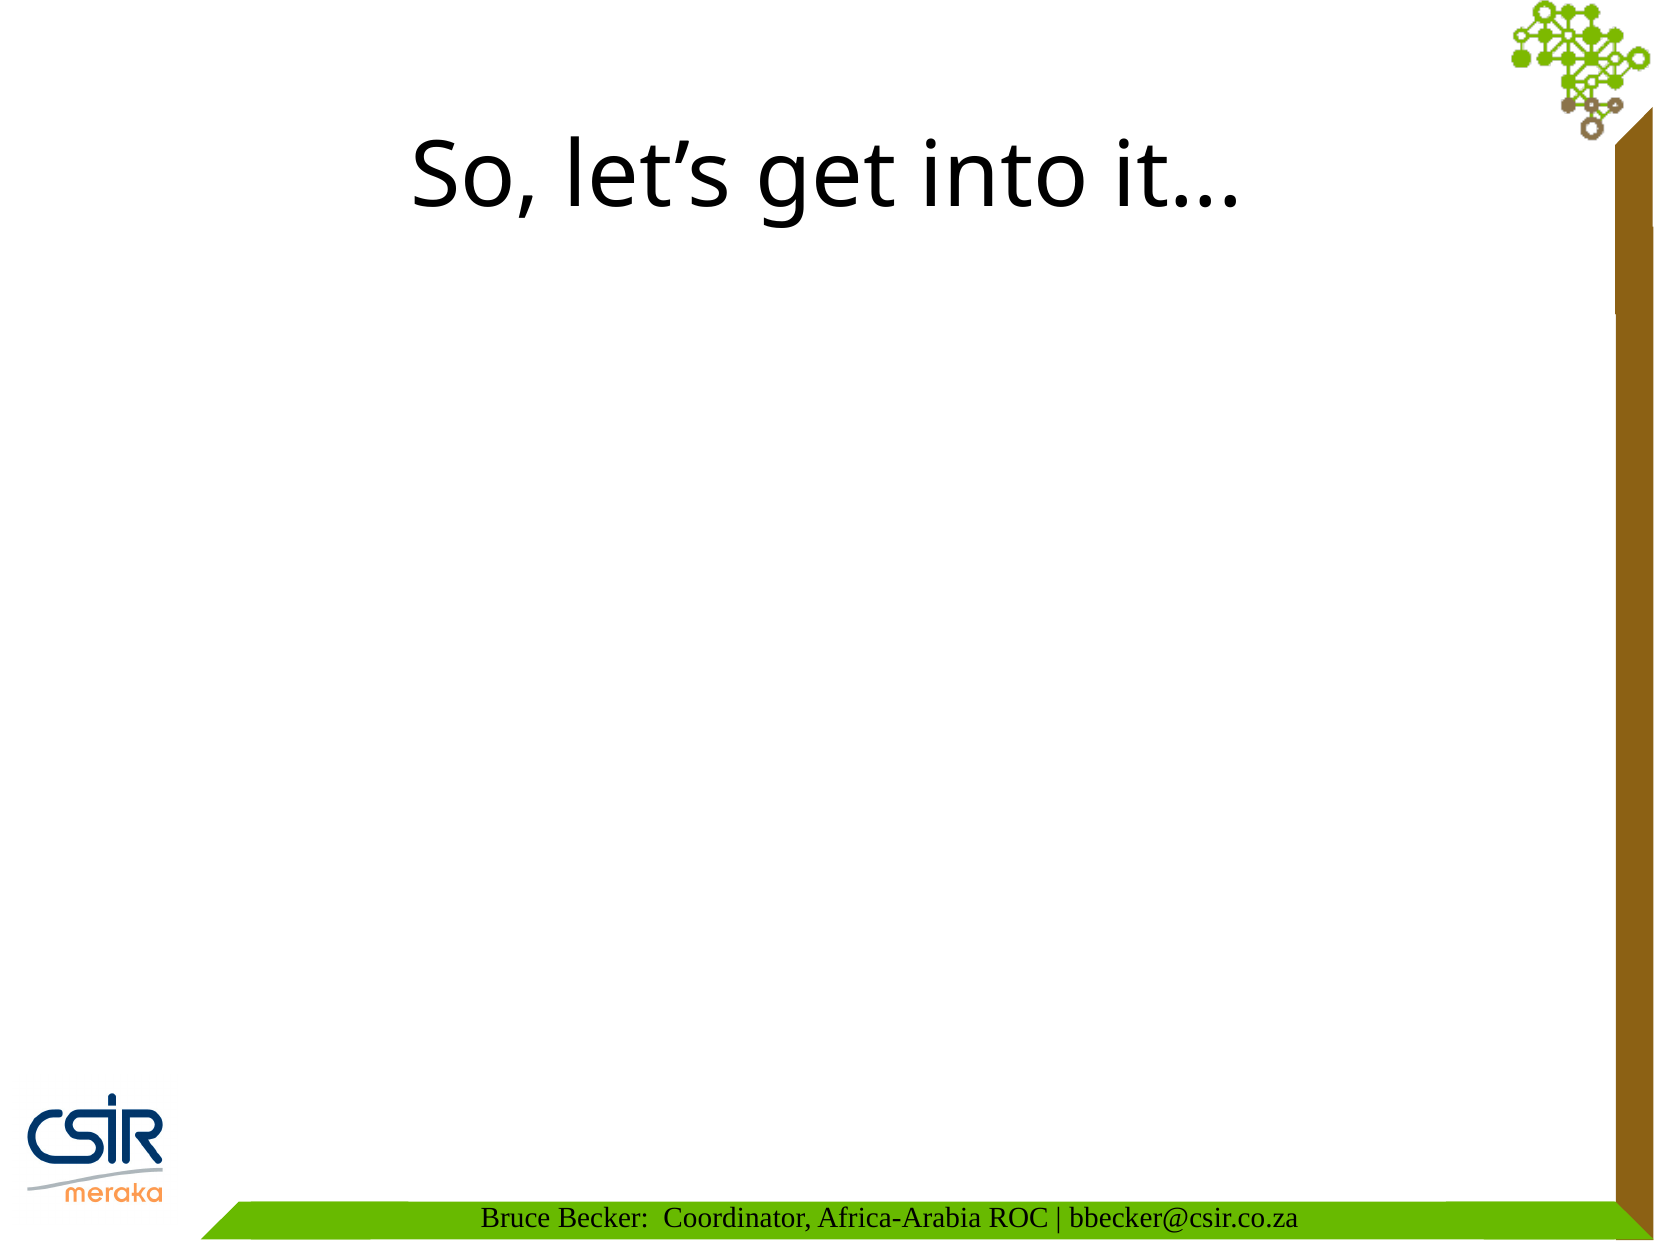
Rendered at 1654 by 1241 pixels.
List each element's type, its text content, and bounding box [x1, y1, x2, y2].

picture [1503, 0, 1654, 144]
picture [12, 1074, 178, 1225]
title So, let’s get into it... [82, 67, 1571, 275]
